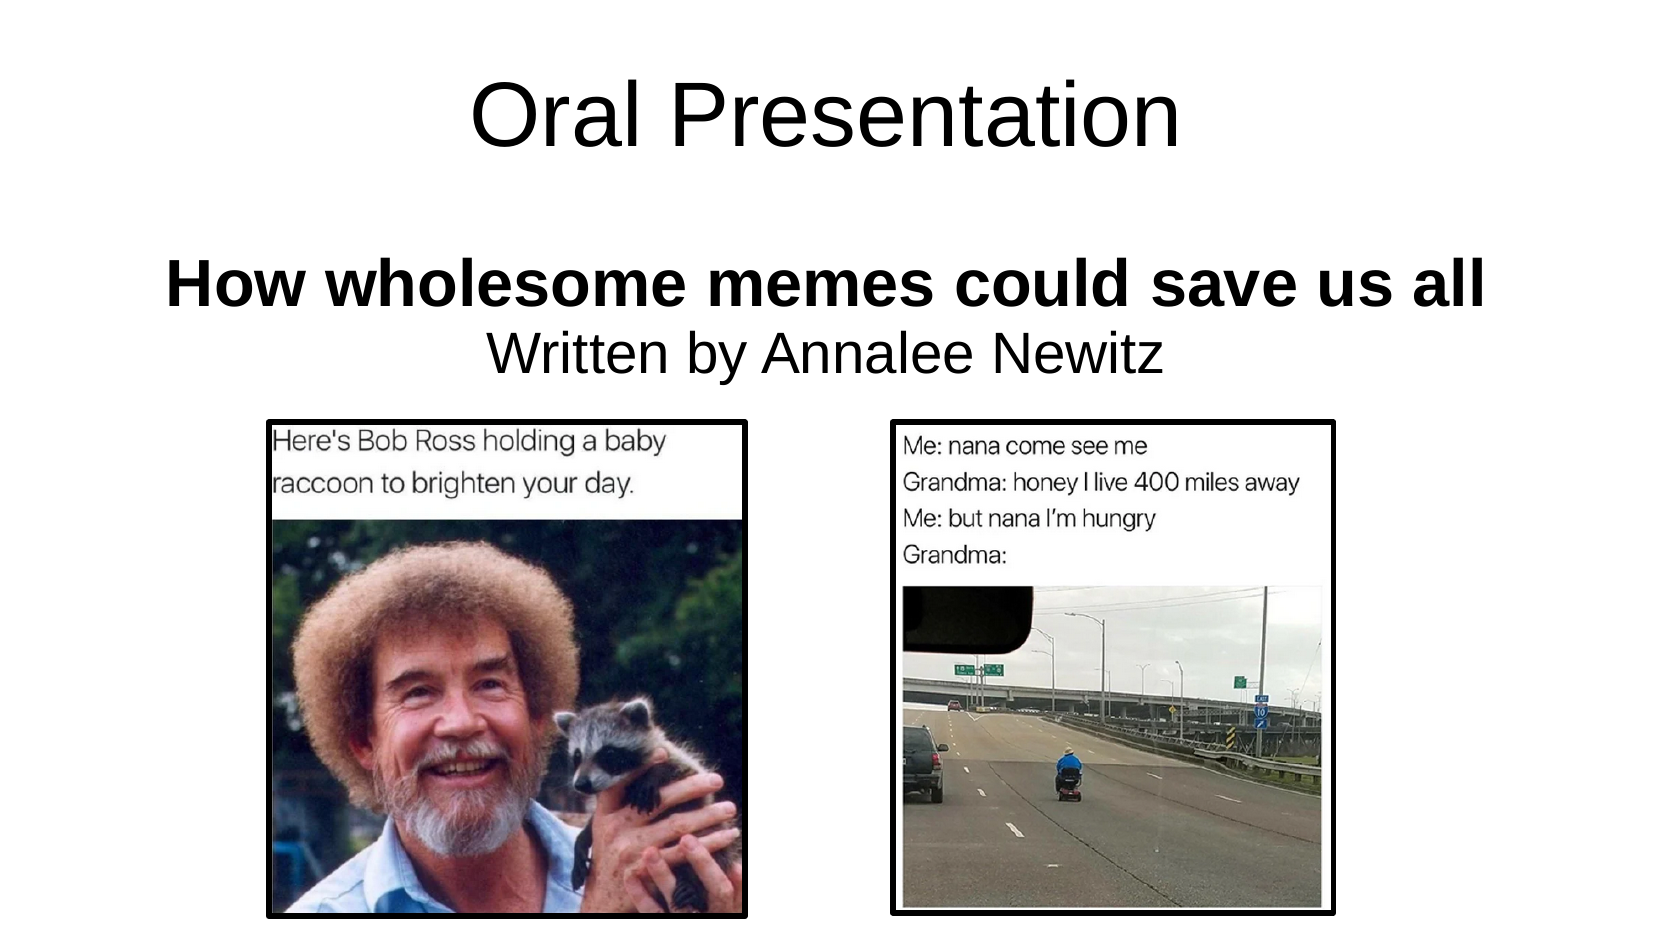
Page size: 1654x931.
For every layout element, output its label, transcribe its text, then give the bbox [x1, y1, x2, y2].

title Oral Presentation [82, 37, 1571, 193]
picture [271, 425, 743, 914]
subtitle How wholesome memes could save us all Written by Annalee Newitz [82, 217, 1571, 414]
picture [895, 425, 1331, 910]
